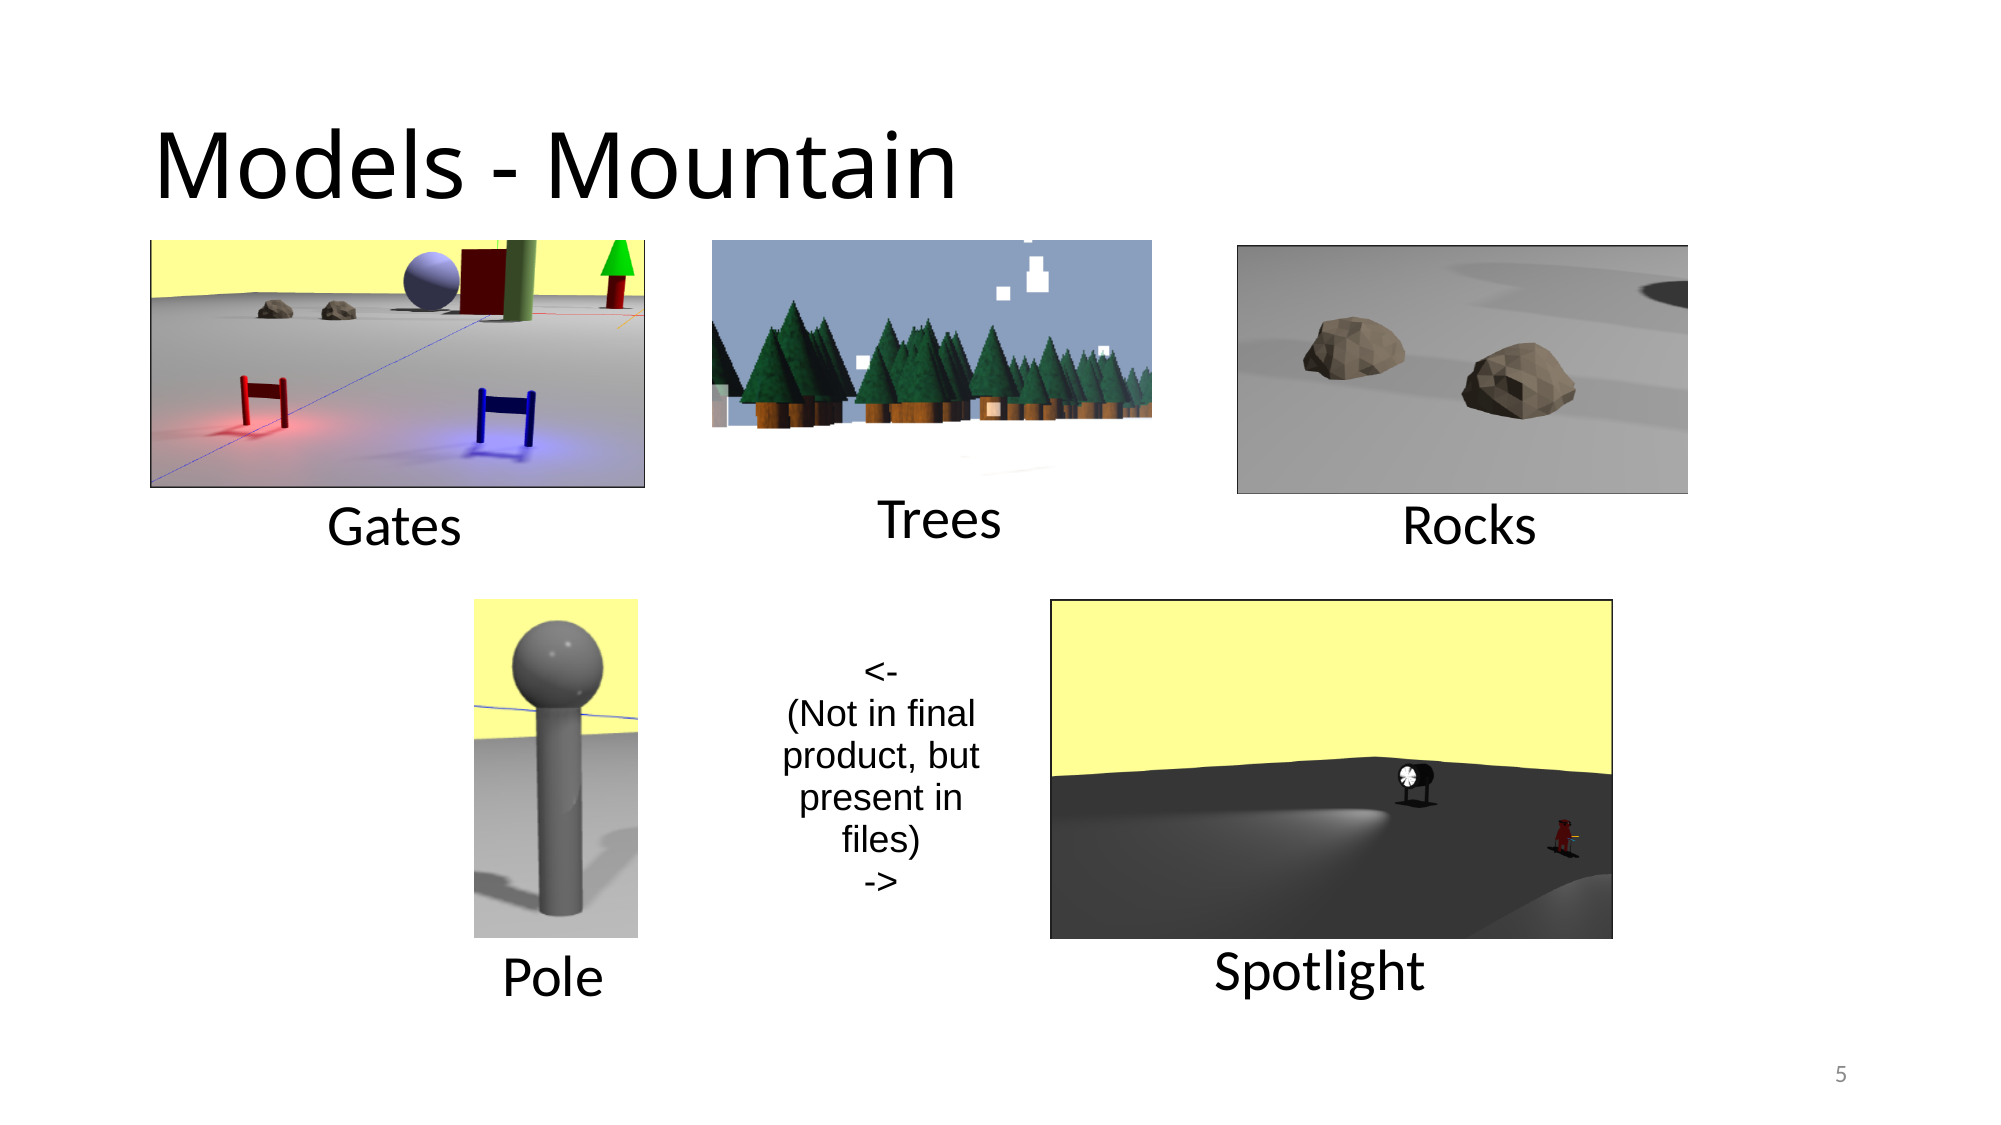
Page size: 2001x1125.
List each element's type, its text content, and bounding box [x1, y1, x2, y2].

text_box Rocks [1387, 493, 1576, 599]
picture [712, 240, 1152, 488]
text_box Spotlight [1200, 938, 1613, 1097]
picture [1050, 599, 1613, 939]
text_box <- (Not in final product, but present in files) -> [750, 642, 1013, 910]
title Models - Mountain [137, 59, 1863, 278]
text_box Trees [862, 487, 1051, 645]
list Gates [19, 487, 733, 602]
text_box Pole [487, 945, 676, 1103]
picture [1237, 245, 1688, 494]
picture [474, 599, 638, 938]
picture [150, 240, 645, 488]
